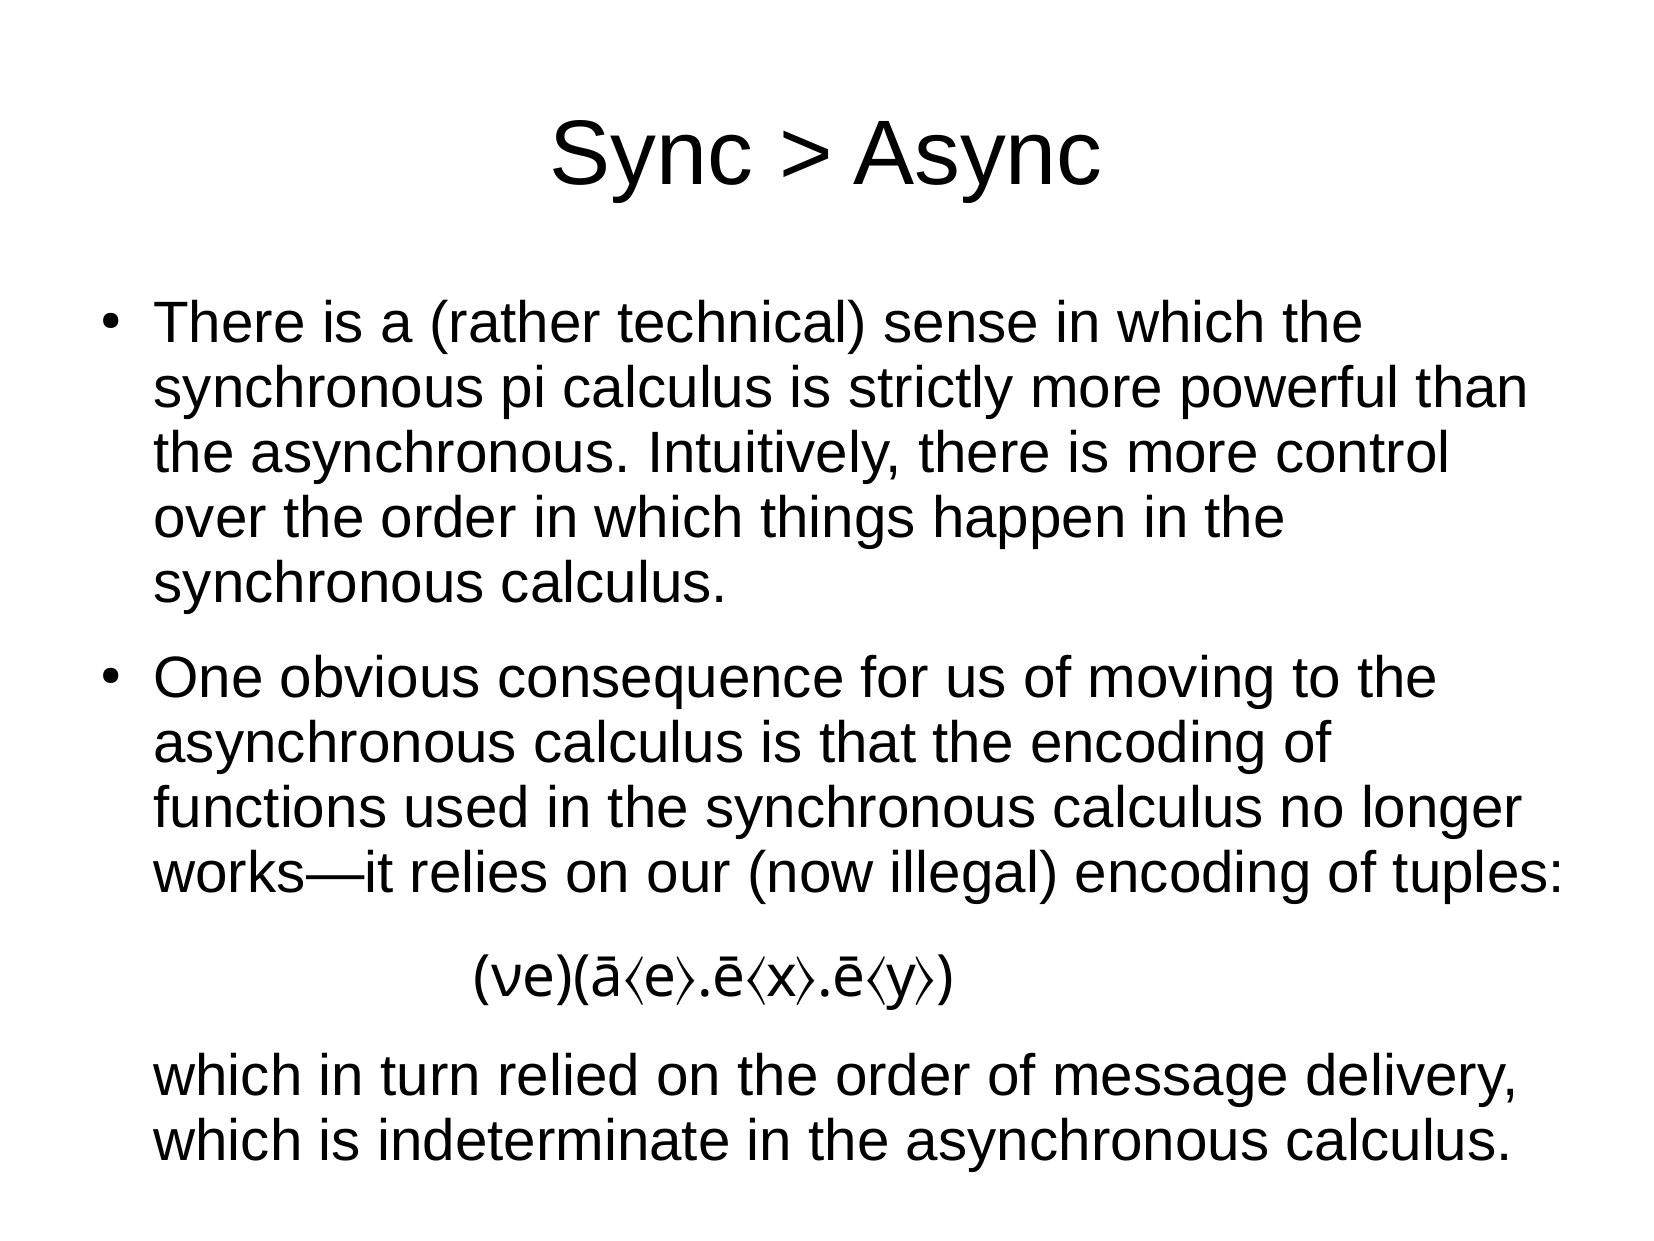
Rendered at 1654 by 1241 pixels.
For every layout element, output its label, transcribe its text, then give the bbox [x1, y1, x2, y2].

title Sync > Async [82, 49, 1571, 257]
list There is a (rather technical) sense in which the synchronous pi calculus is strictly more powerful than the asynchronous. Intuitively, there is more control over the order in which things happen in the synchronous calculus. One obvious consequence for us of moving to the asynchronous calculus is that the encoding of functions used in the synchronous calculus no longer works—it relies on our (now illegal) encoding of tuples: (νe)(ā〈e〉.ē〈x〉.ē〈y〉) which in turn relied on the order of message delivery, which is indeterminate in the asynchronous calculus. [82, 290, 1571, 1163]
